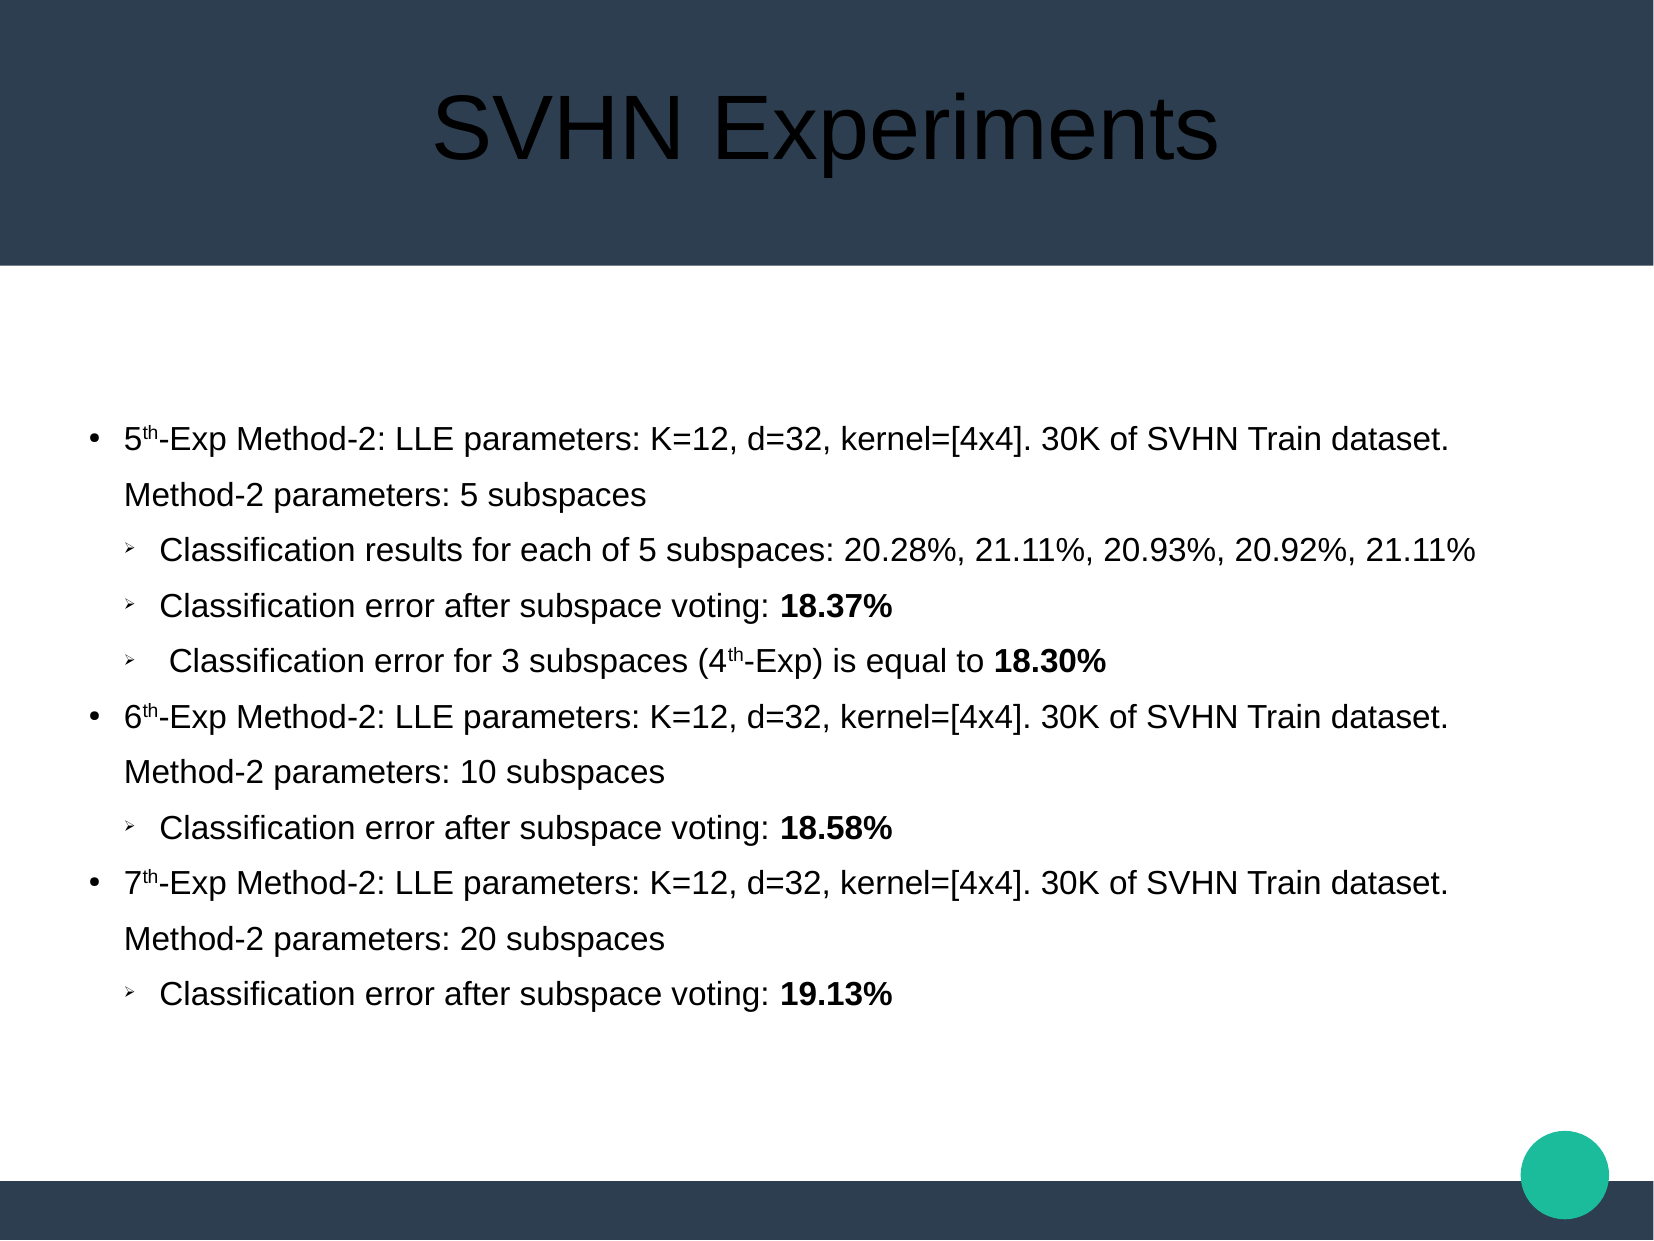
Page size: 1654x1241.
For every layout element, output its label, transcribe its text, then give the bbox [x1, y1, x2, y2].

subtitle 5th-Exp Method-2: LLE parameters: K=12, d=32, kernel=[4x4]. 30K of SVHN Train dataset. Method-2 parameters: 5 subspaces Classification results for each of 5 subspaces: 20.28%, 21.11%, 20.93%, 20.92%, 21.11% Classification error after subspace voting: 18.37% Classification error for 3 subspaces (4th-Exp) is equal to 18.30% 6th-Exp Method-2: LLE parameters: K=12, d=32, kernel=[4x4]. 30K of SVHN Train dataset. Method-2 parameters: 10 subspaces Classification error after subspace voting: 18.58% 7th-Exp Method-2: LLE parameters: K=12, d=32, kernel=[4x4]. 30K of SVHN Train dataset. Method-2 parameters: 20 subspaces Classification error after subspace voting: 19.13% [88, 290, 1577, 1126]
title SVHN Experiments [59, 49, 1595, 207]
